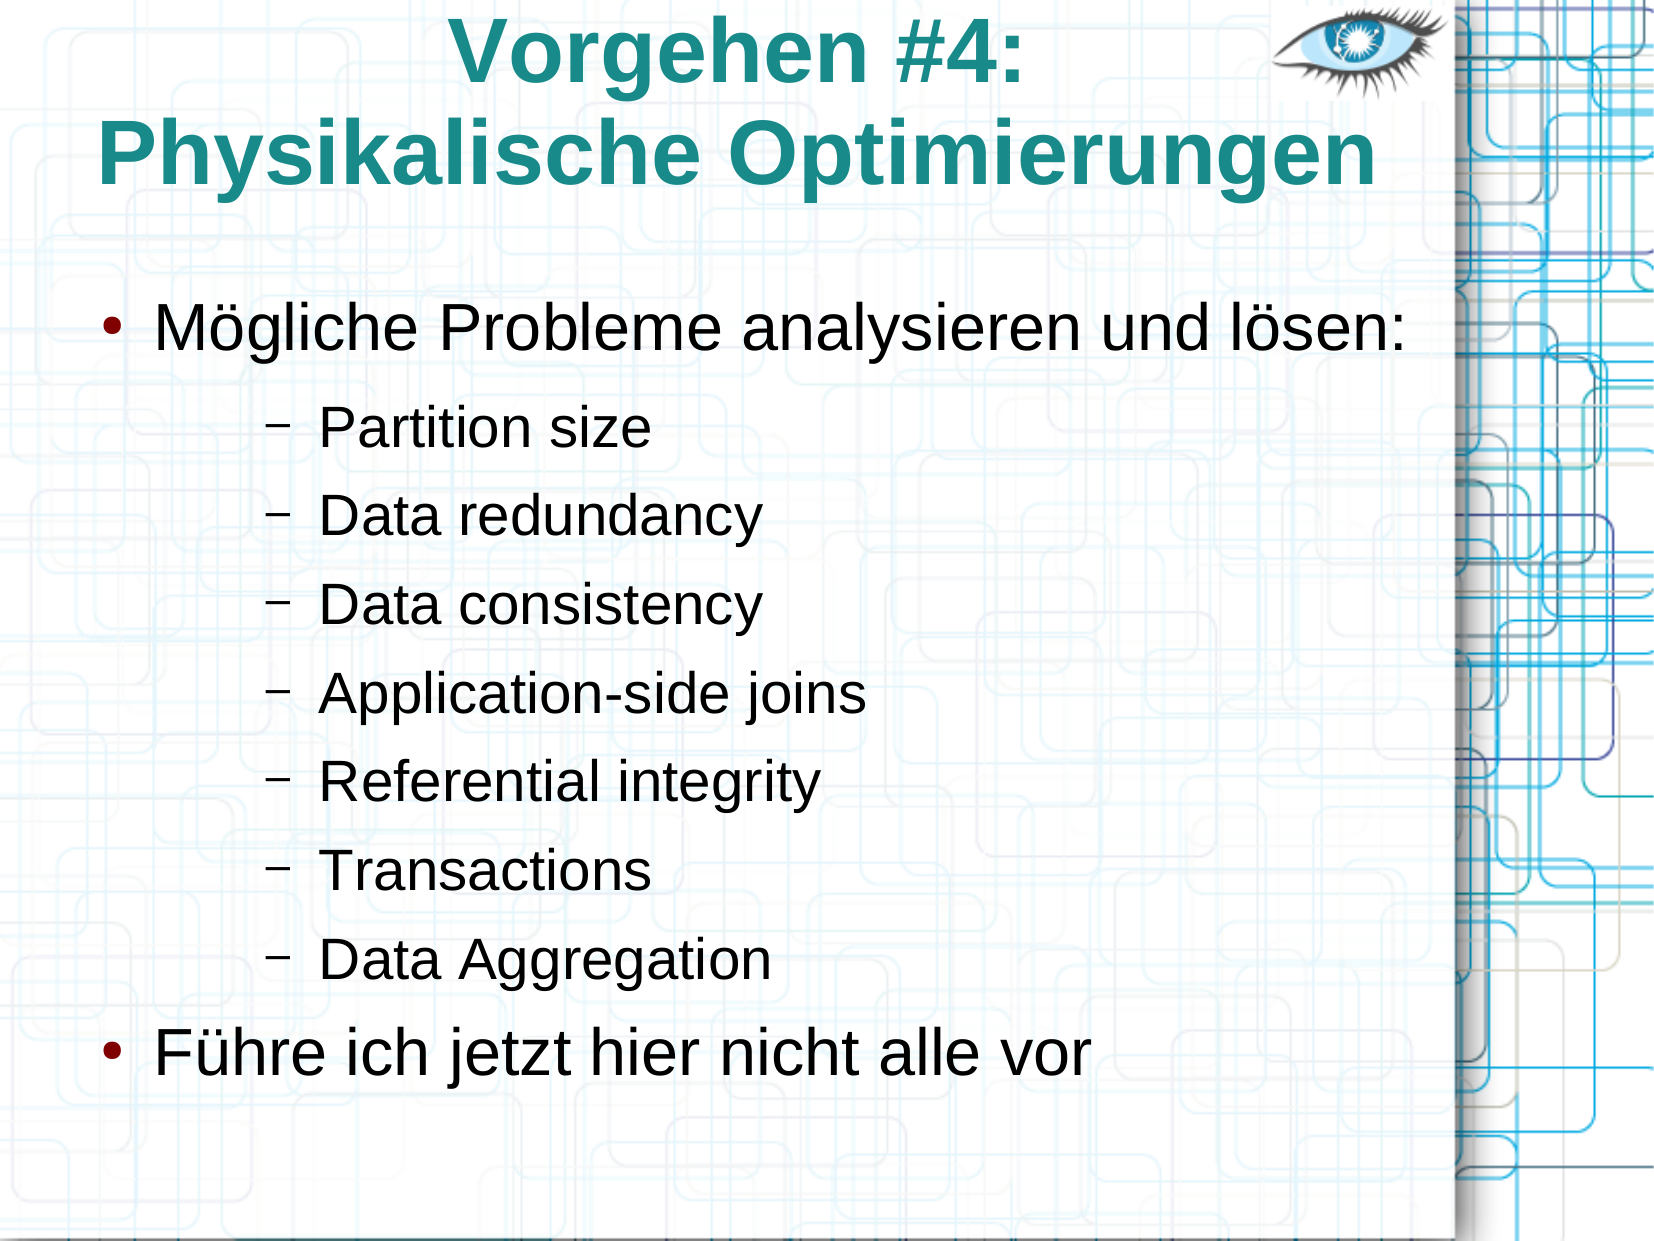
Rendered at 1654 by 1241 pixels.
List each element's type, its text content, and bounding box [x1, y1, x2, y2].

title Vorgehen #4: Physikalische Optimierungen [59, 0, 1418, 307]
list Mögliche Probleme analysieren und lösen: Partition size Data redundancy Data consistency Application-side joins Referential integrity Transactions Data Aggregation Führe ich jetzt hier nicht alle vor [82, 290, 1418, 1109]
picture [0, 0, 1654, 1241]
